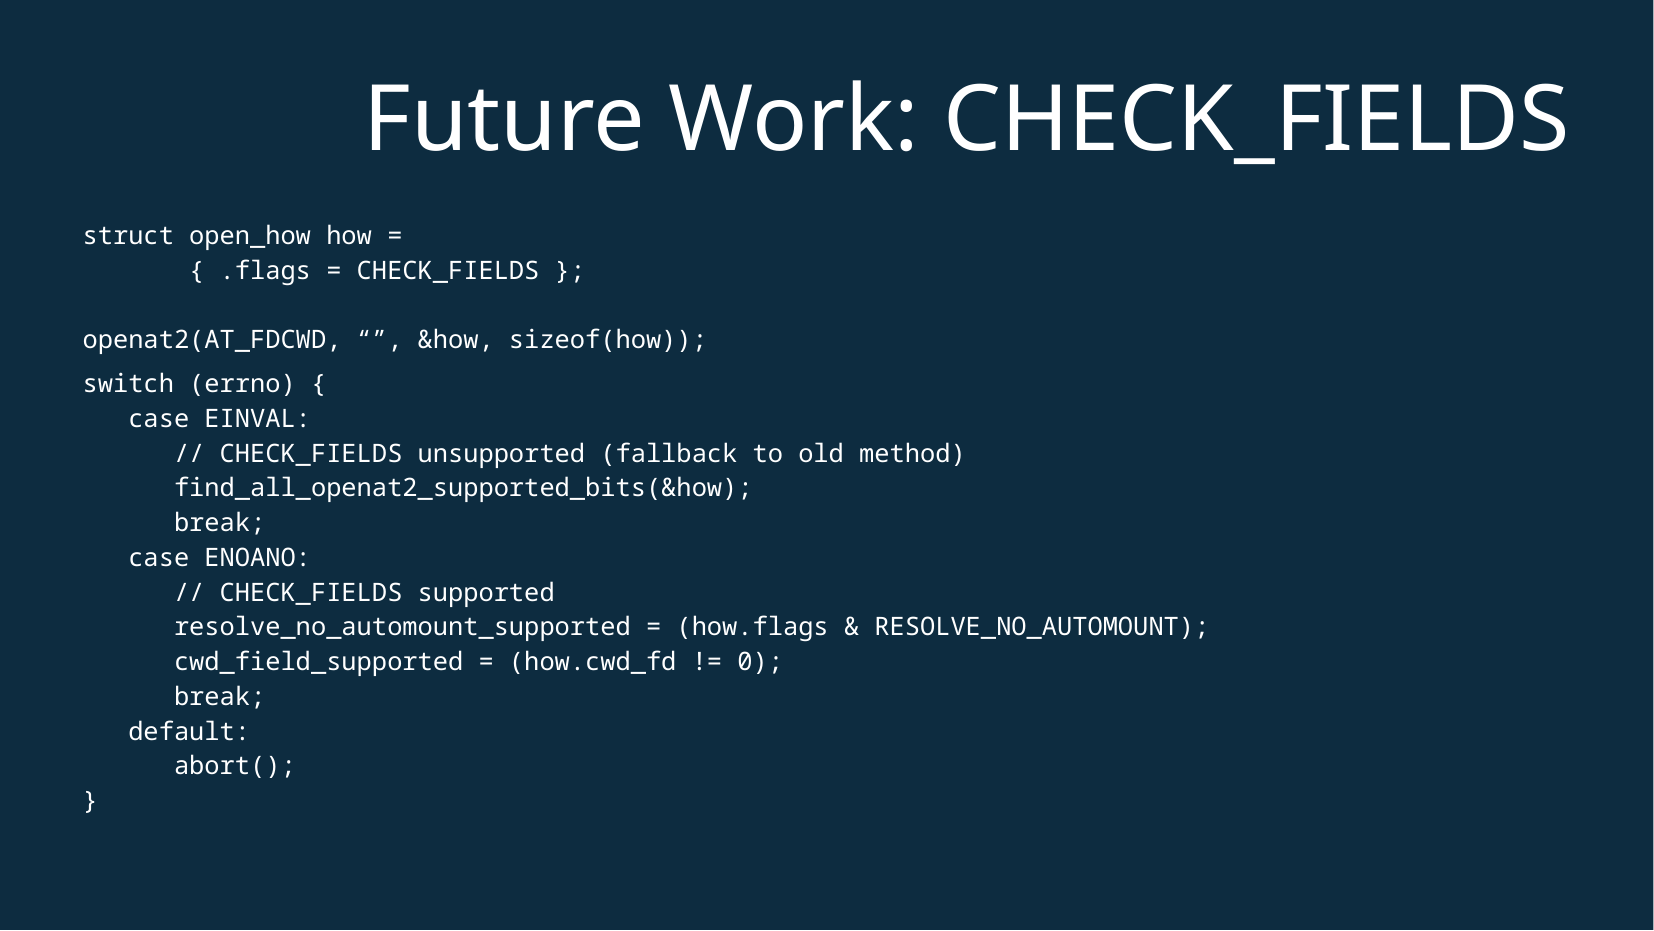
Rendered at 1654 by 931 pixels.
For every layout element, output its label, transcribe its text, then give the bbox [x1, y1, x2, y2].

title Future Work: CHECK_FIELDS [82, 37, 1571, 193]
list struct open_how how = { .flags = CHECK_FIELDS }; openat2(AT_FDCWD, “”, &how, sizeof(how)); switch (errno) { case EINVAL: // CHECK_FIELDS unsupported (fallback to old method) find_all_openat2_supported_bits(&how); break; case ENOANO: // CHECK_FIELDS supported resolve_no_automount_supported = (how.flags & RESOLVE_NO_AUTOMOUNT); cwd_field_supported = (how.cwd_fd != 0); break; default: abort(); } [82, 217, 1571, 826]
